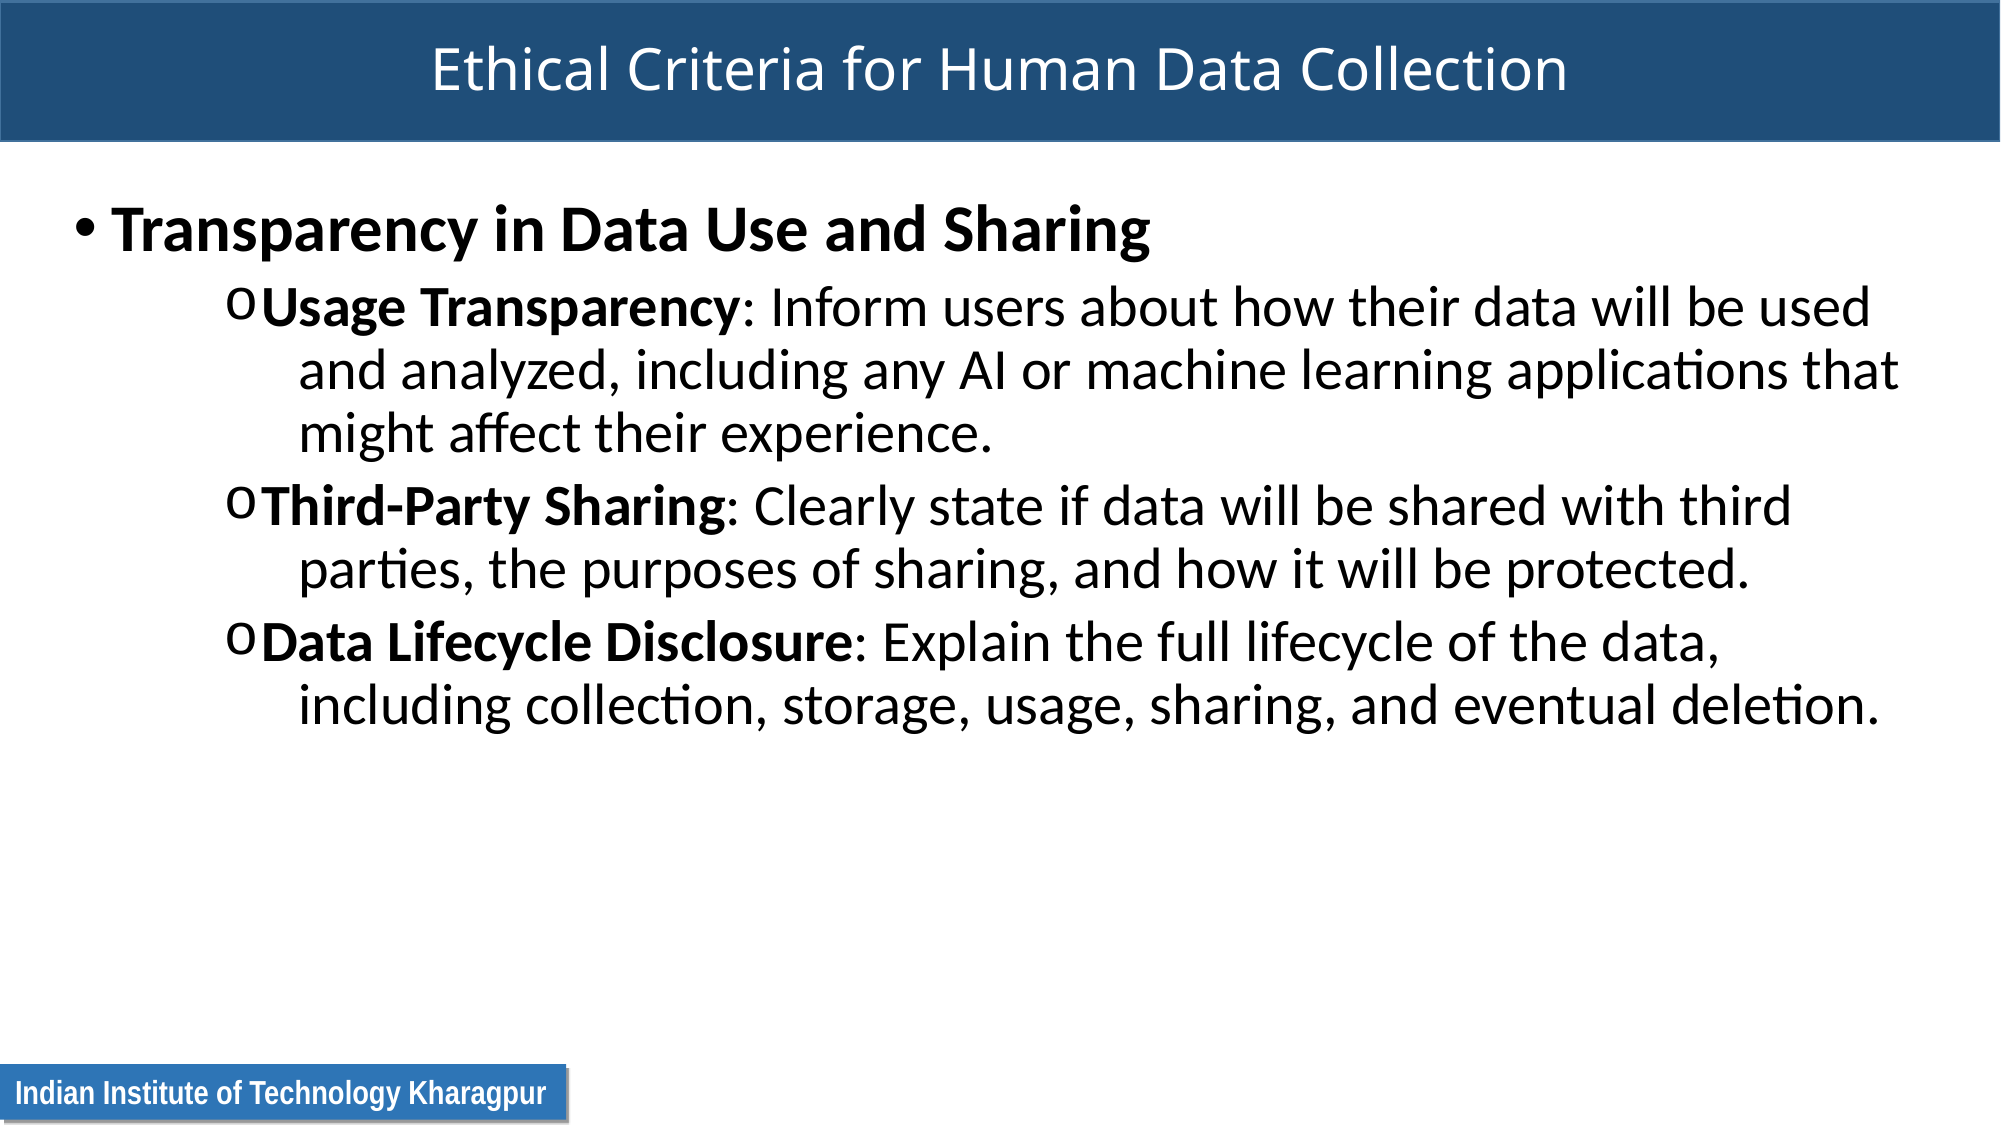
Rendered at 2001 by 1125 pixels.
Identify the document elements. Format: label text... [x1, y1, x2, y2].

list Transparency in Data Use and Sharing Usage Transparency: Inform users about how their data will be used and analyzed, including any AI or machine learning applications that might affect their experience. Third-Party Sharing: Clearly state if data will be shared with third parties, the purposes of sharing, and how it will be protected. Data Lifecycle Disclosure: Explain the full lifecycle of the data, including collection, storage, usage, sharing, and eventual deletion. [58, 186, 1954, 1065]
title Ethical Criteria for Human Data Collection [0, 1, 2000, 141]
